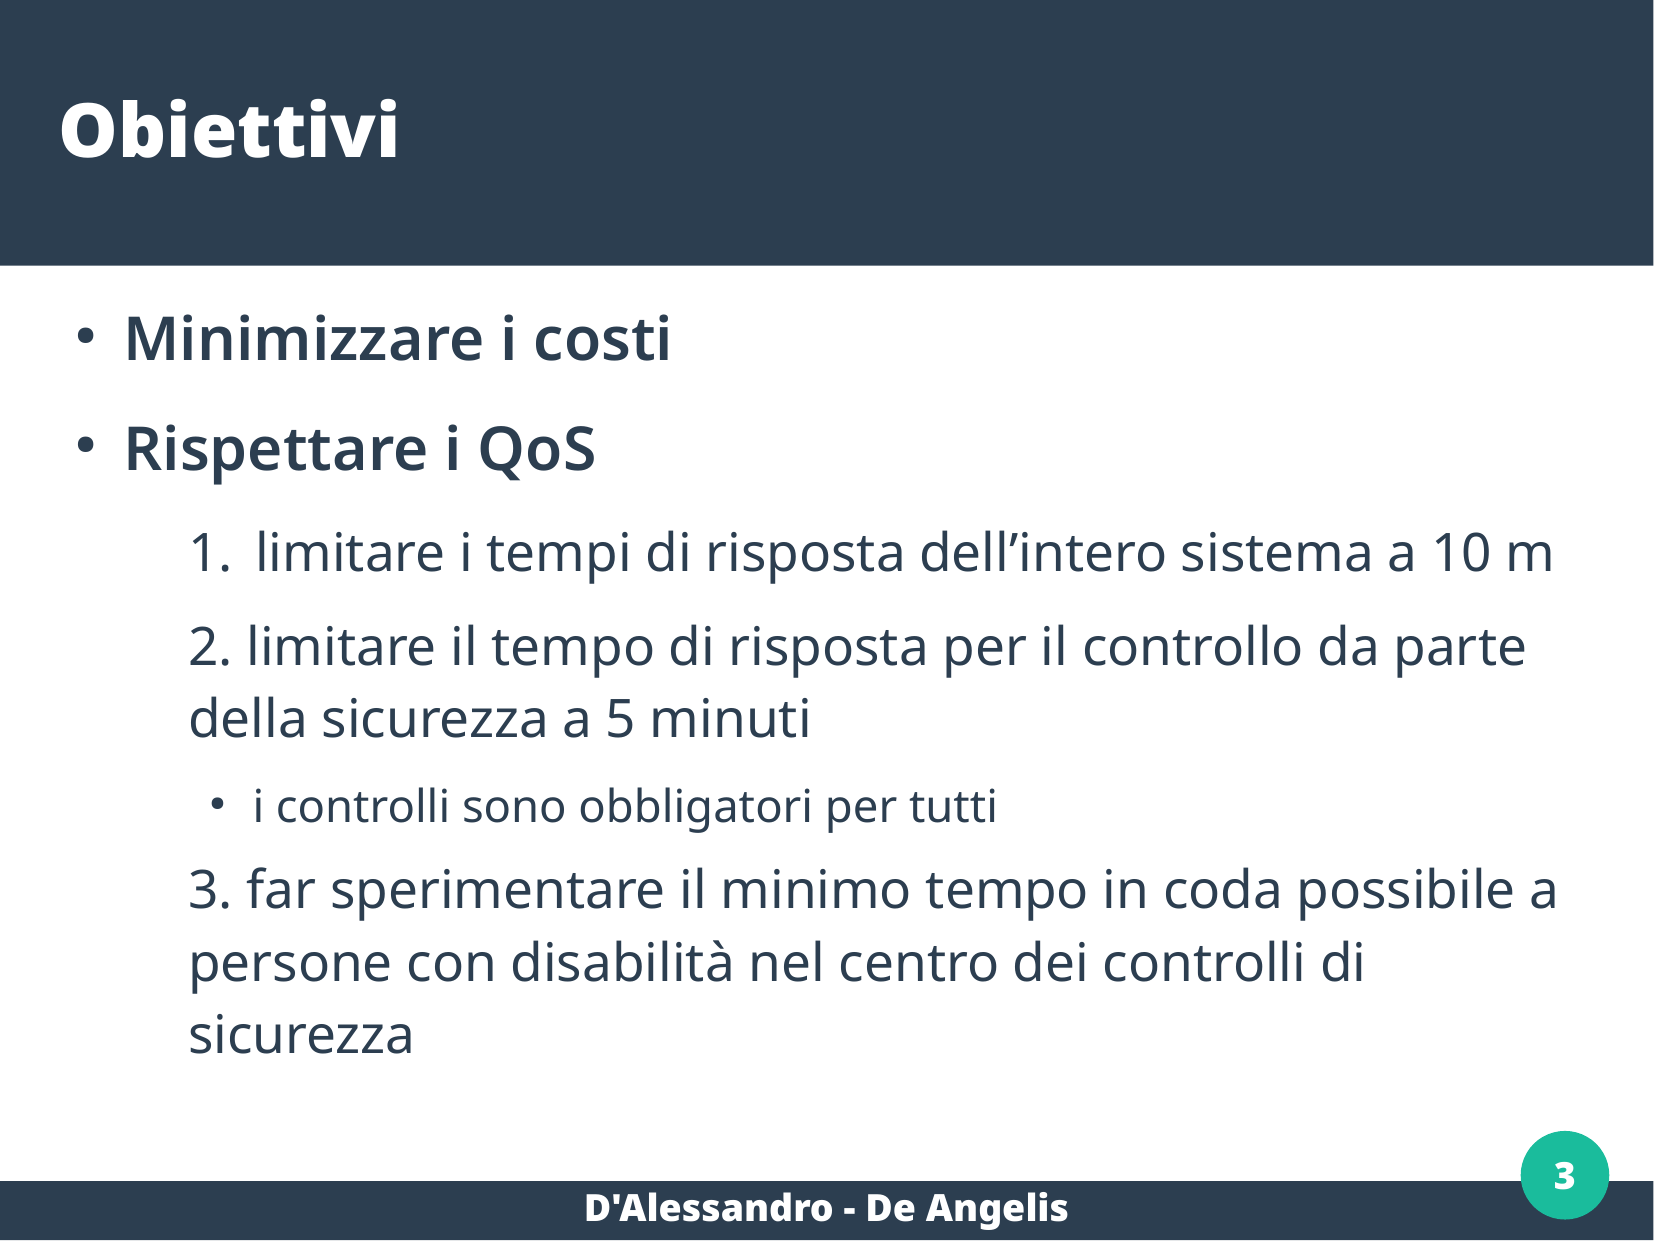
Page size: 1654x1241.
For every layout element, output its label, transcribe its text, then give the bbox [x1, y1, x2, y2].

title Obiettivi [59, 49, 1595, 207]
list Minimizzare i costi Rispettare i QoS 1. limitare i tempi di risposta dell’intero sistema a 10 m 2. limitare il tempo di risposta per il controllo da parte della sicurezza a 5 minuti i controlli sono obbligatori per tutti 3. far sperimentare il minimo tempo in coda possibile a persone con disabilità nel centro dei controlli di sicurezza [59, 295, 1595, 1123]
